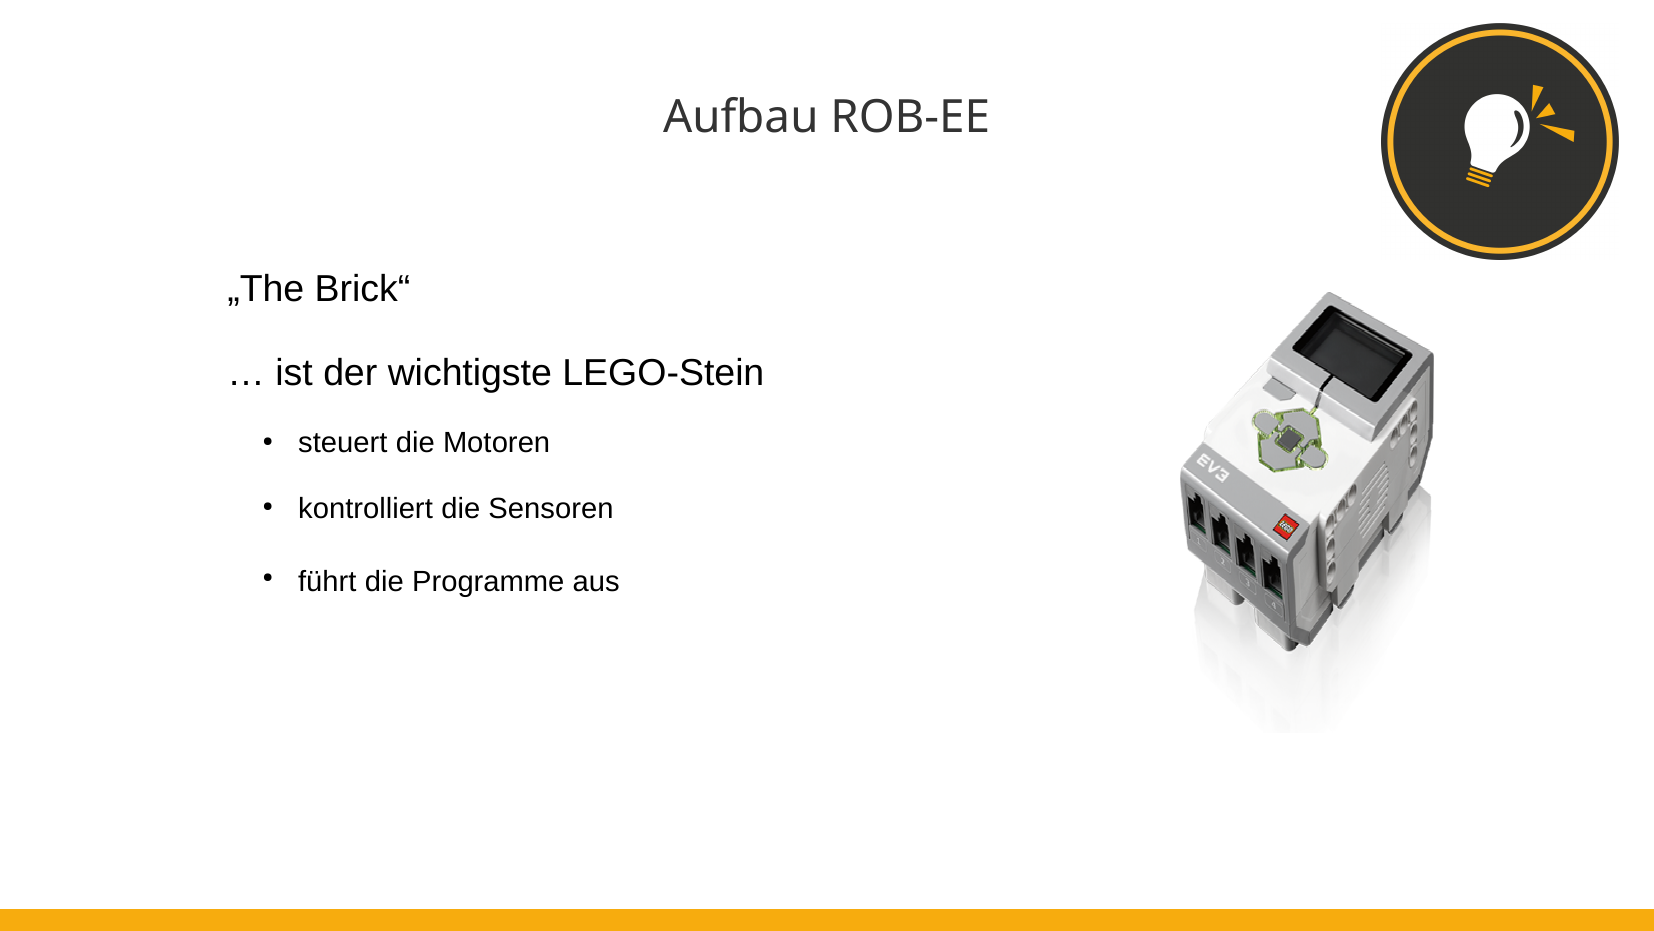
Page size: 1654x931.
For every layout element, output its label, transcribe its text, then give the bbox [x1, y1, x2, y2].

picture [1051, 285, 1563, 733]
text_box „The Brick“ … ist der wichtigste LEGO-Stein steuert die Motoren kontrolliert die Sensoren führt die Programme aus [212, 259, 1016, 607]
title Aufbau ROB-EE [82, 37, 1381, 193]
text_box [0, 909, 1654, 931]
picture [1381, 23, 1619, 260]
